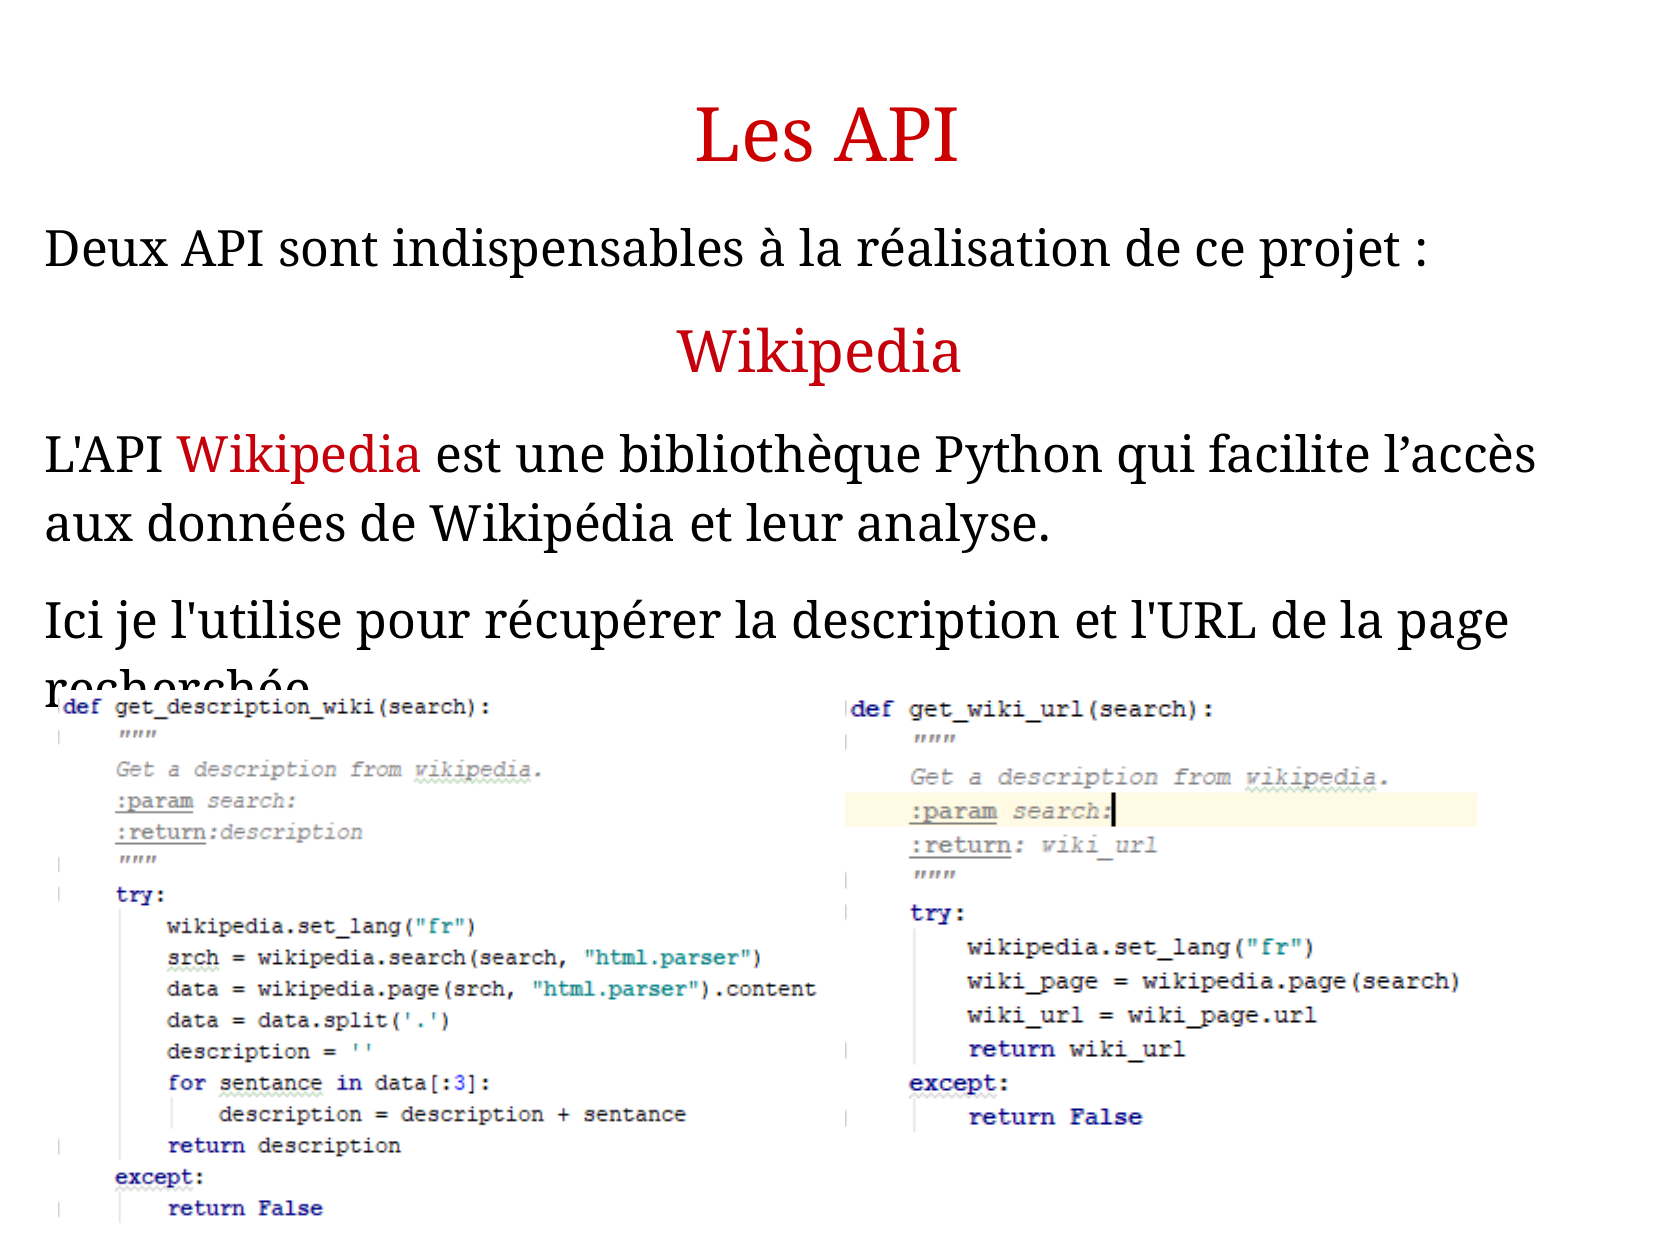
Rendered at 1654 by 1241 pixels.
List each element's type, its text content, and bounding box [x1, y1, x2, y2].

picture [58, 681, 1477, 1223]
list Les API Deux API sont indispensables à la réalisation de ce projet : Wikipedia L'API Wikipedia est une bibliothèque Python qui facilite l’accès aux données de Wikipédia et leur analyse. Ici je l'utilise pour récupérer la description et l'URL de la page recherchée. [44, 81, 1610, 1124]
